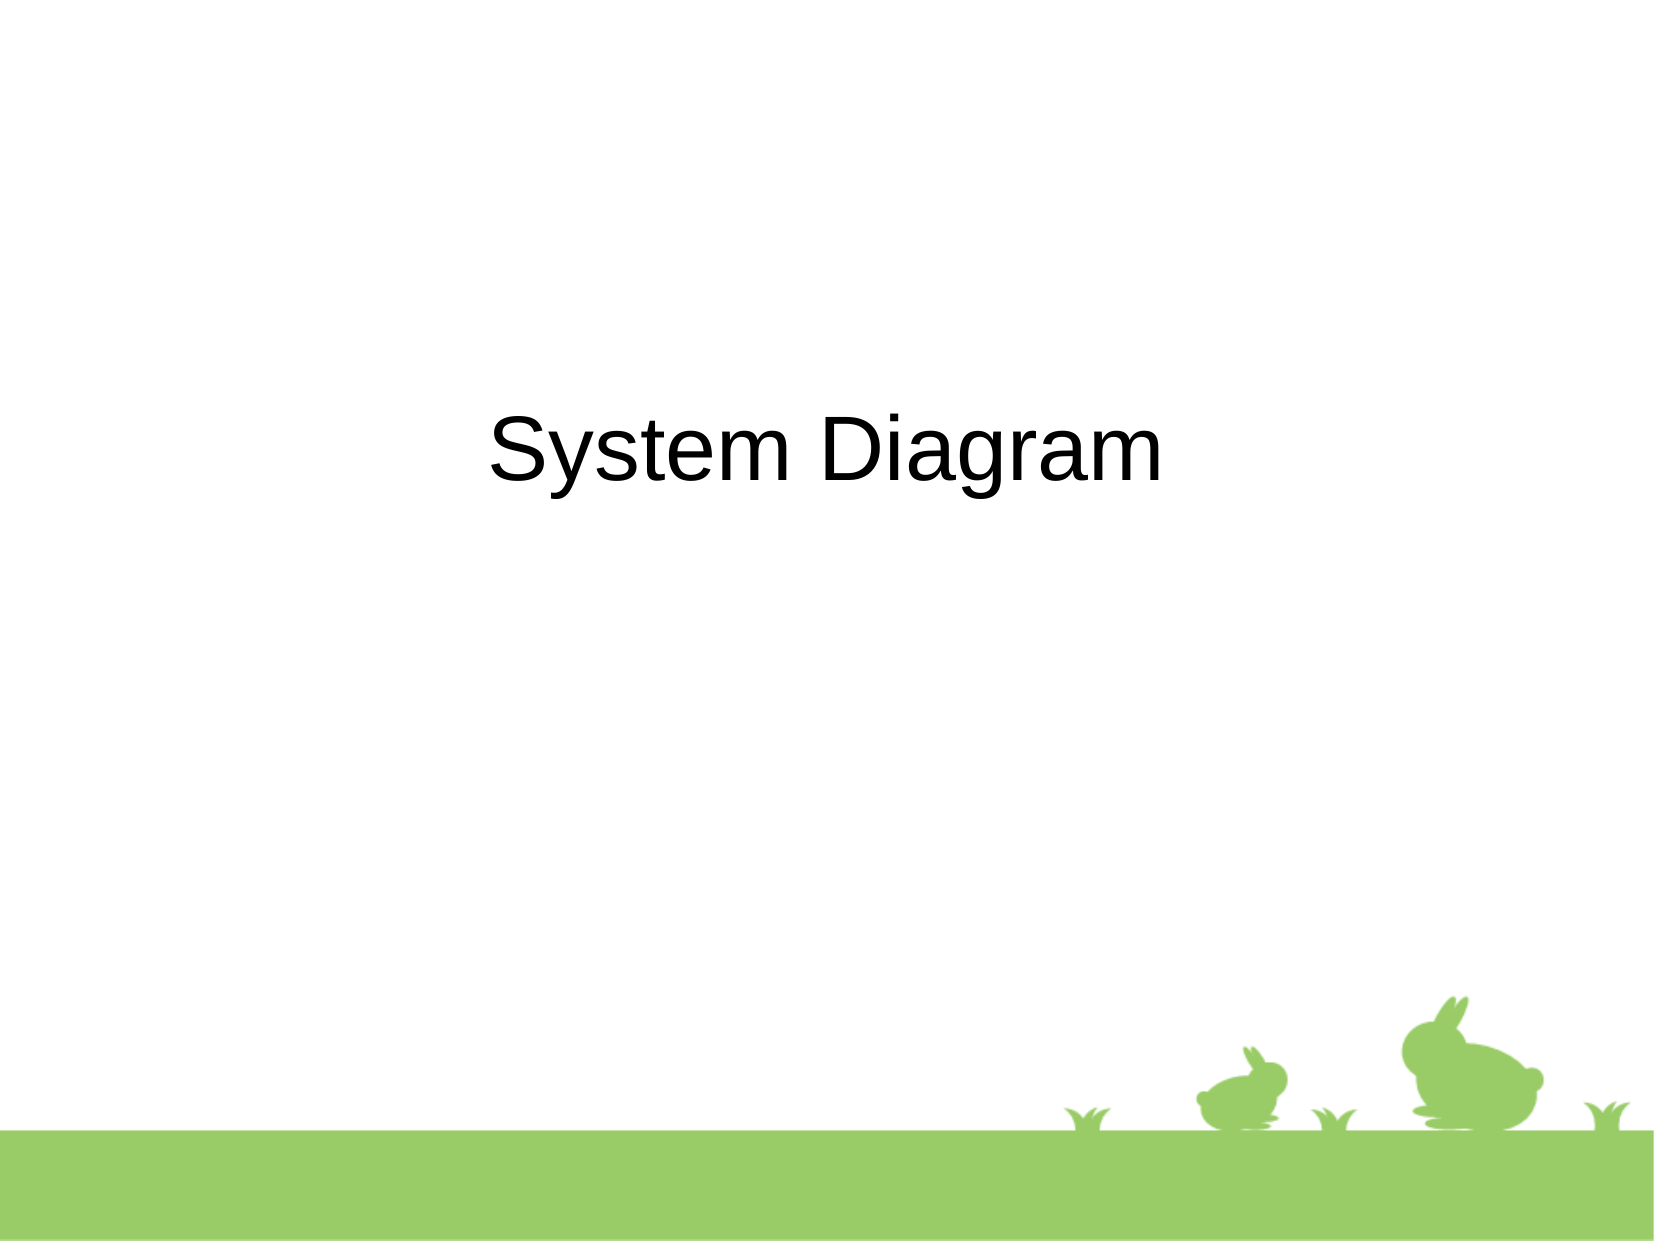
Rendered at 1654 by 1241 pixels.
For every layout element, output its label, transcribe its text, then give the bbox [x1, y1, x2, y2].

title System Diagram [82, 344, 1571, 552]
picture [0, 0, 1654, 1241]
